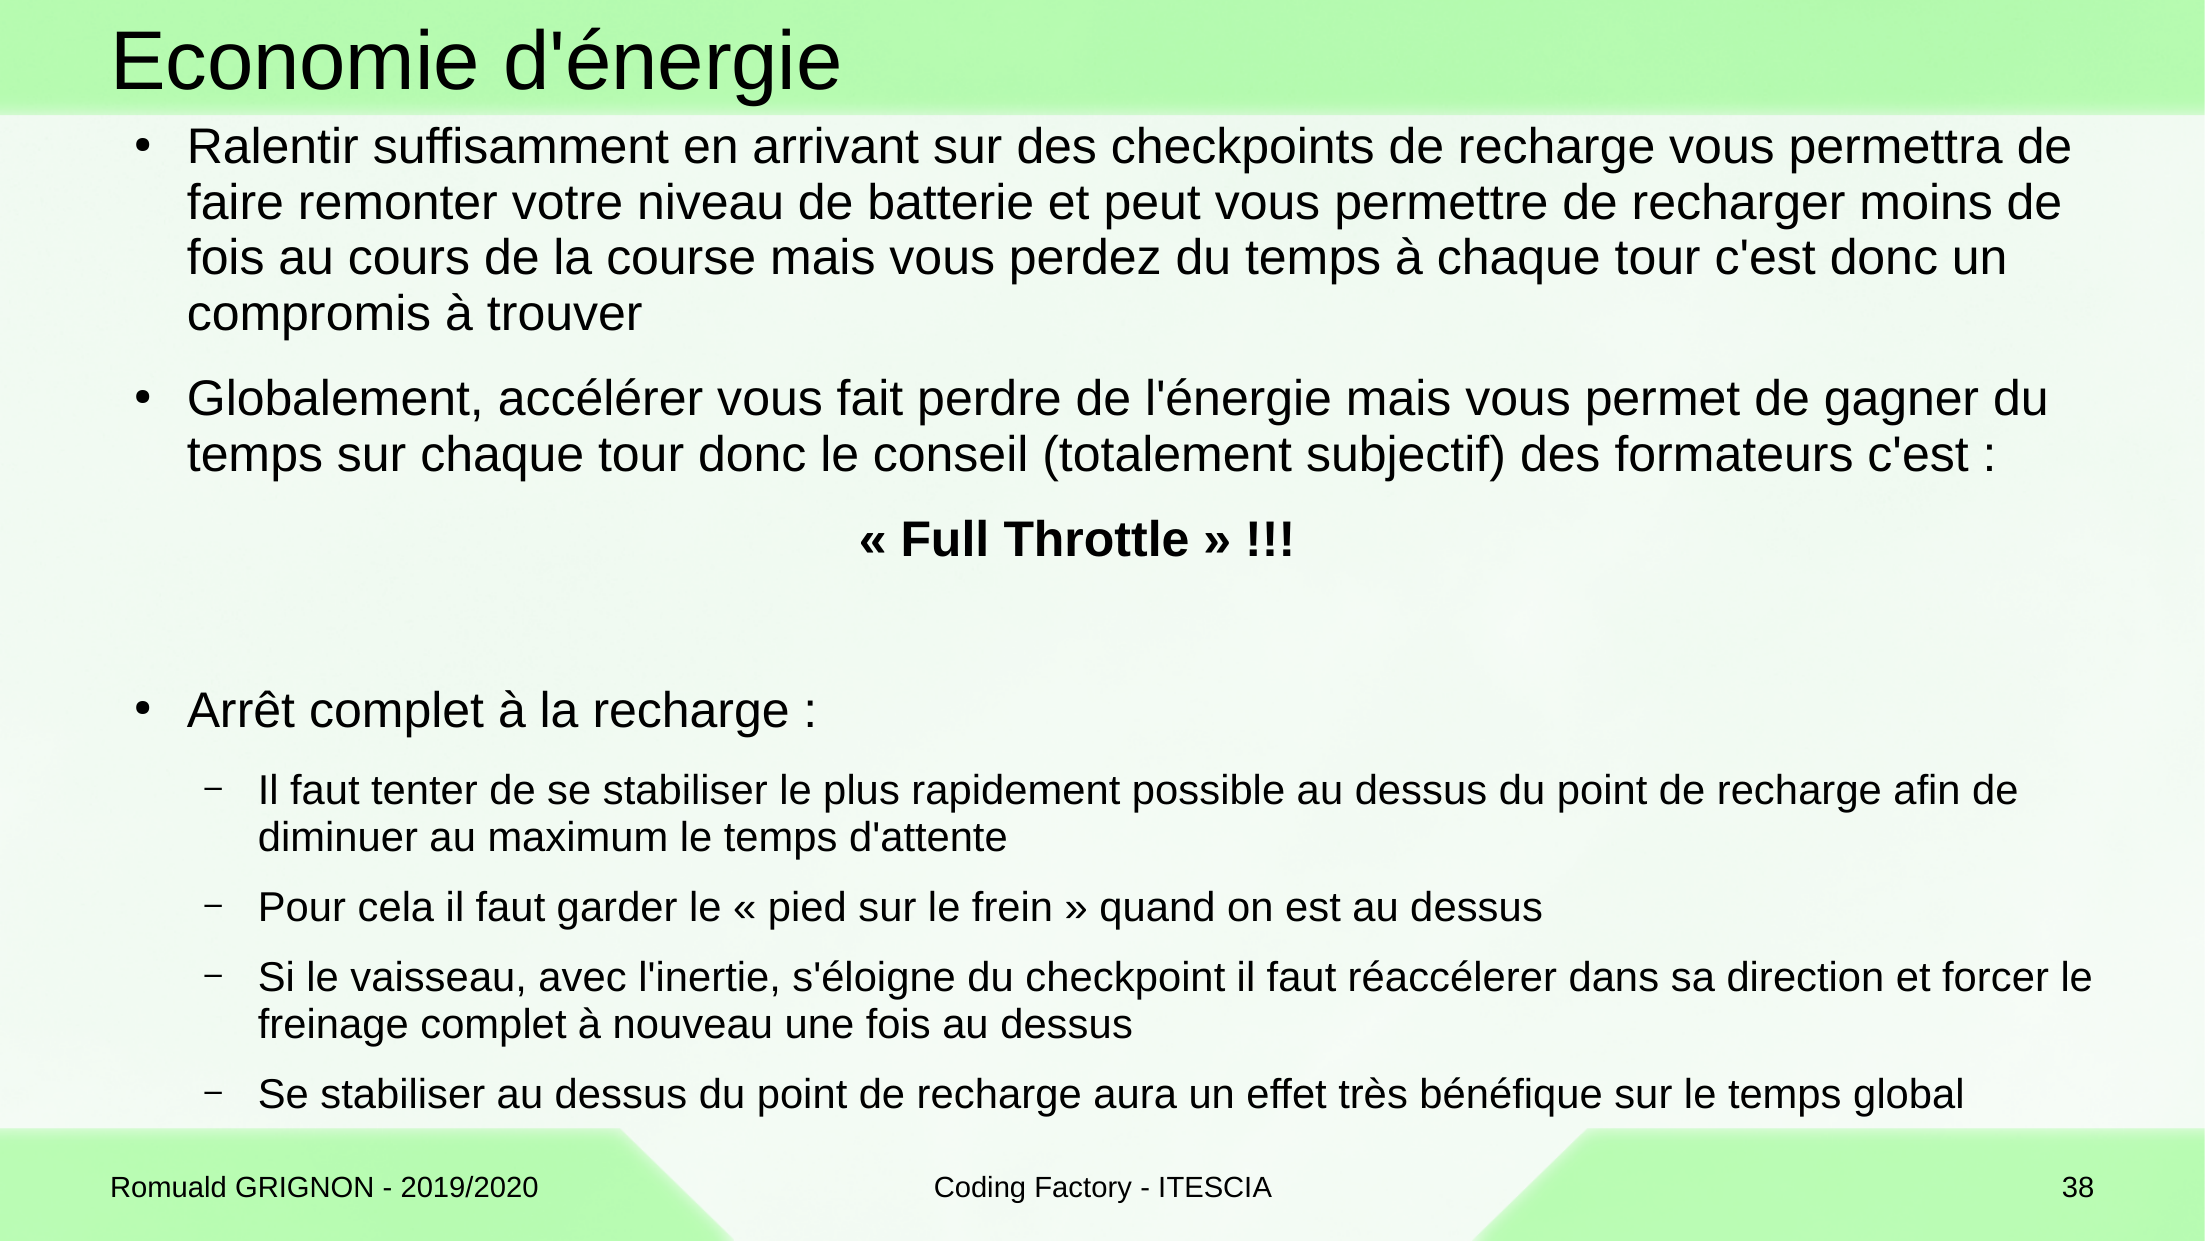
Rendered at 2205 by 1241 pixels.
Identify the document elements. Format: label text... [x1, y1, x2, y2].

picture [0, 0, 2205, 1241]
list Ralentir suffisamment en arrivant sur des checkpoints de recharge vous permettra de faire remonter votre niveau de batterie et peut vous permettre de recharger moins de fois au cours de la course mais vous perdez du temps à chaque tour c'est donc un compromis à trouver Globalement, accélérer vous fait perdre de l'énergie mais vous permet de gagner du temps sur chaque tour donc le conseil (totalement subjectif) des formateurs c'est : « Full Throttle » !!! Arrêt complet à la recharge : Il faut tenter de se stabiliser le plus rapidement possible au dessus du point de recharge afin de diminuer au maximum le temps d'attente Pour cela il faut garder le « pied sur le frein » quand on est au dessus Si le vaisseau, avec l'inertie, s'éloigne du checkpoint il faut réaccélerer dans sa direction et forcer le freinage complet à nouveau une fois au dessus Se stabiliser au dessus du point de recharge aura un effet très bénéfique sur le temps global [116, 188, 2101, 1132]
title Economie d'énergie [110, 49, 2095, 257]
